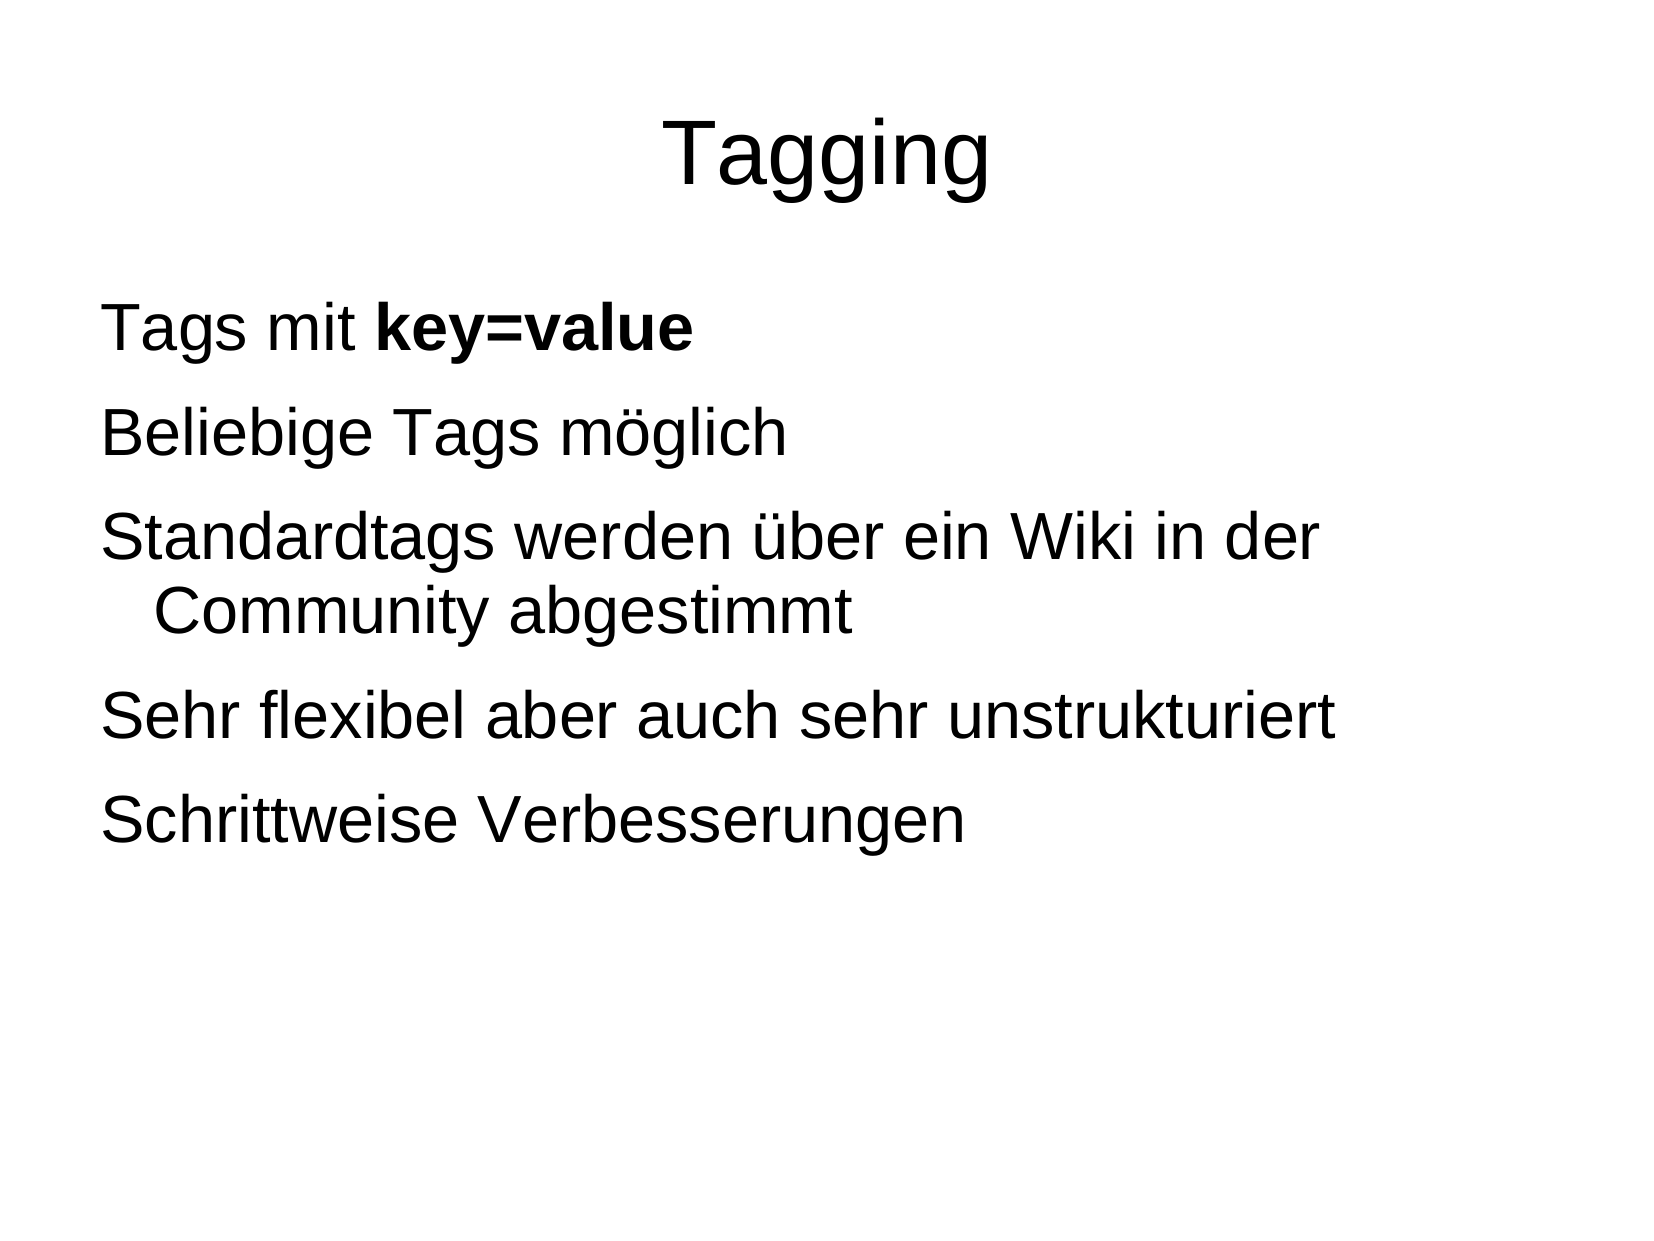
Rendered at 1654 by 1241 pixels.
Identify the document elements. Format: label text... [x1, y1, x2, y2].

list Tags mit key=value Beliebige Tags möglich Standardtags werden über ein Wiki in der Community abgestimmt Sehr flexibel aber auch sehr unstrukturiert Schrittweise Verbesserungen [82, 290, 1571, 1109]
title Tagging [82, 56, 1571, 250]
